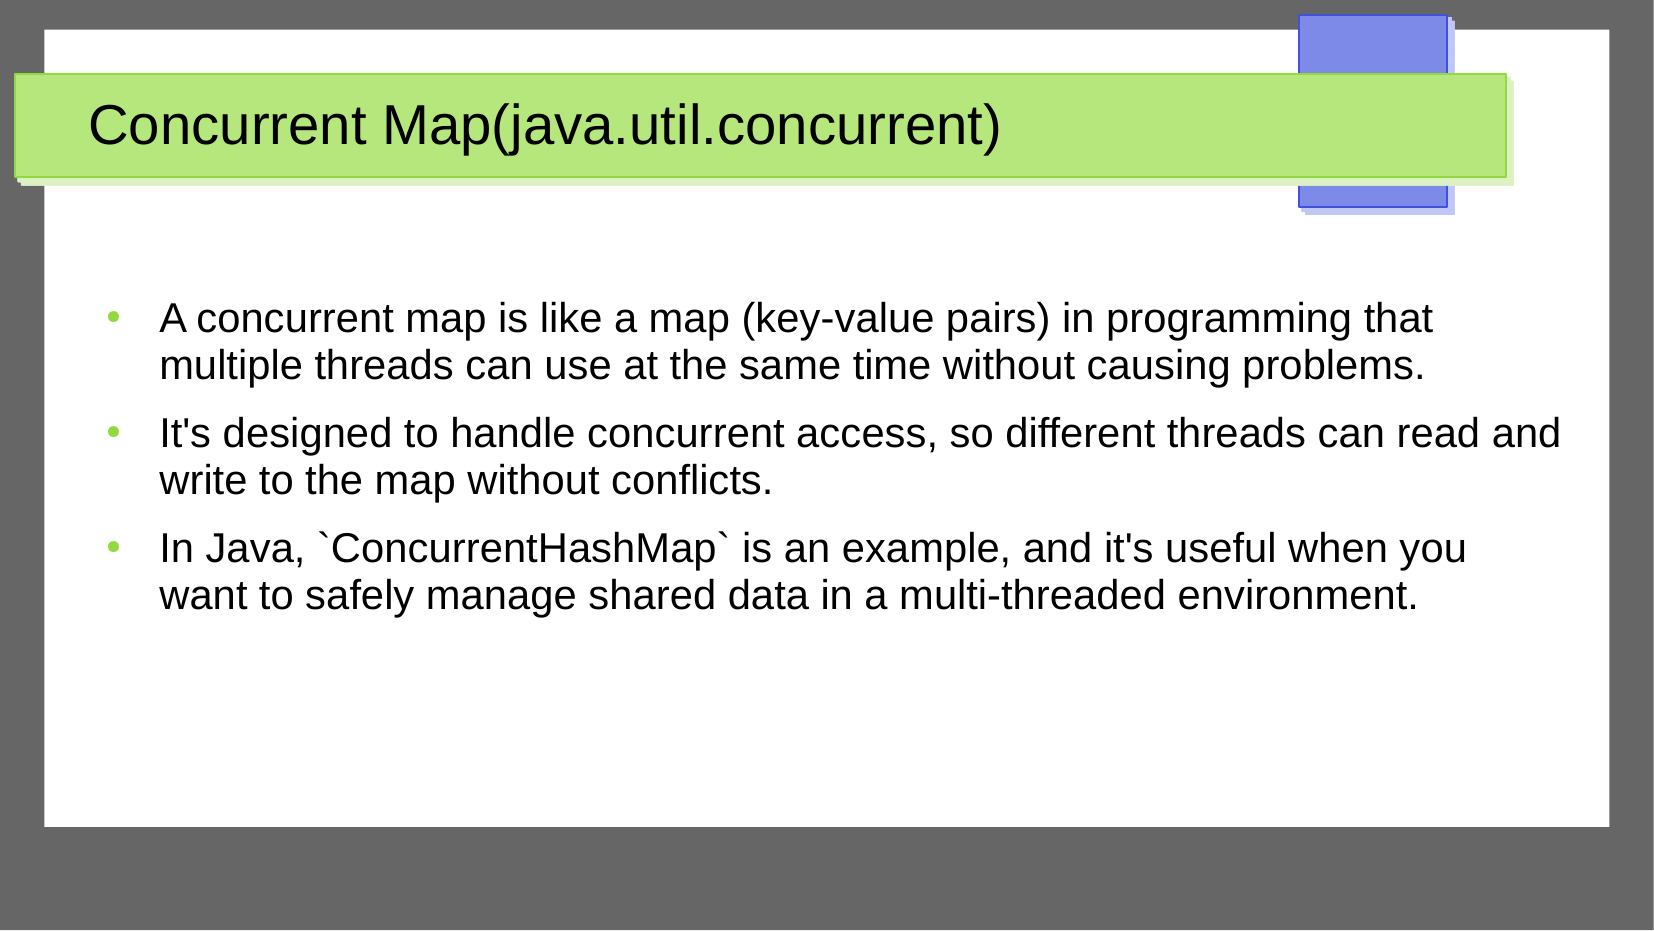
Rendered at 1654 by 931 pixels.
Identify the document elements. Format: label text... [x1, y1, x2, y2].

title Concurrent Map(java.util.concurrent) [88, 73, 1506, 178]
list A concurrent map is like a map (key-value pairs) in programming that multiple threads can use at the same time without causing problems. It's designed to handle concurrent access, so different threads can read and write to the map without conflicts. In Java, `ConcurrentHashMap` is an example, and it's useful when you want to safely manage shared data in a multi-threaded environment. [88, 295, 1565, 886]
